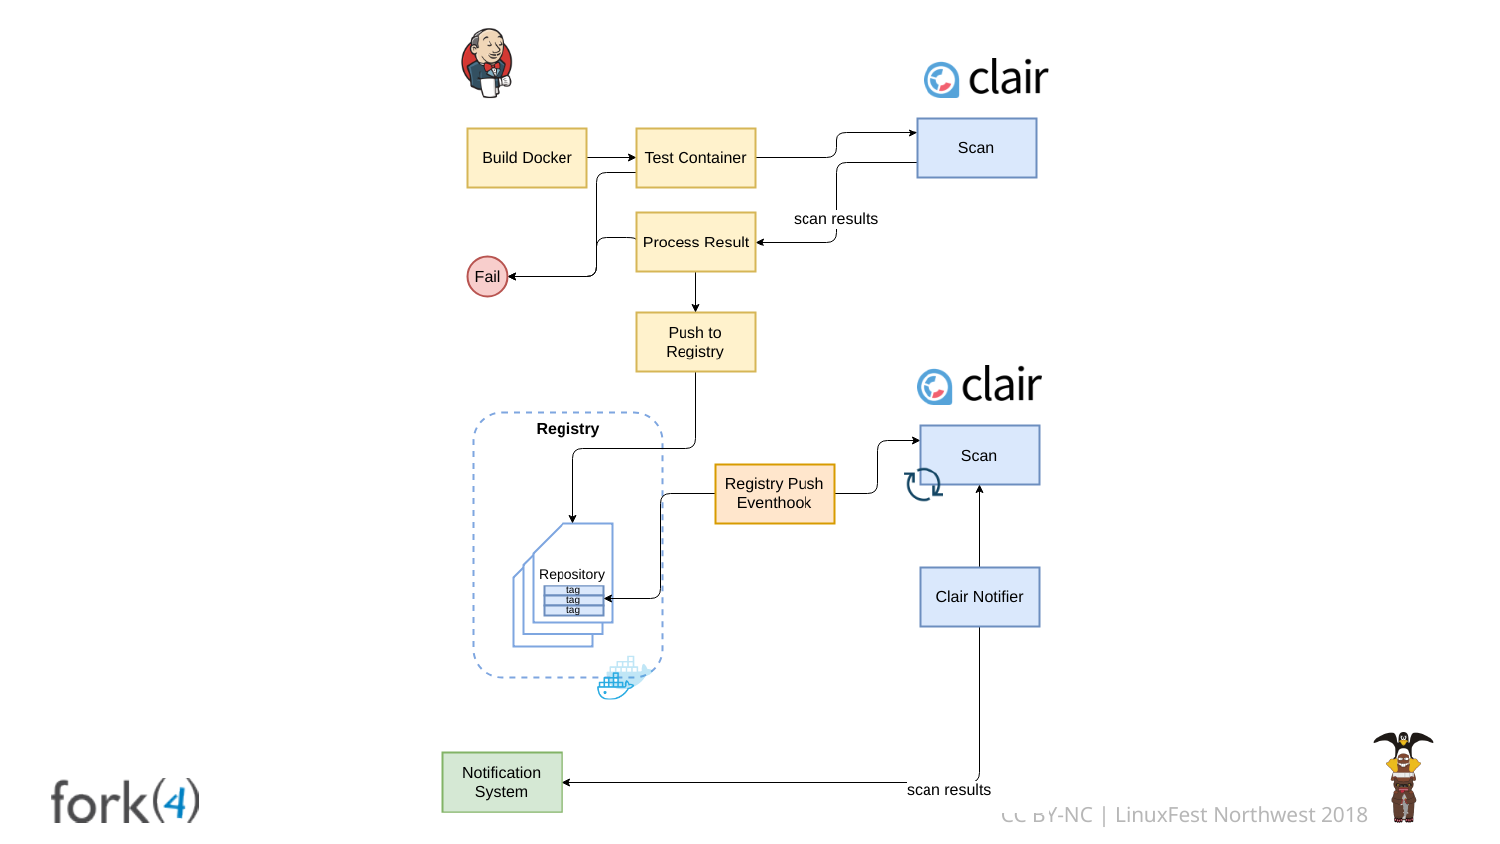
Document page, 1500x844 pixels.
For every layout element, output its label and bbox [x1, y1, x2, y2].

picture [441, 18, 1049, 813]
picture [51, 778, 199, 823]
picture [1358, 732, 1449, 823]
